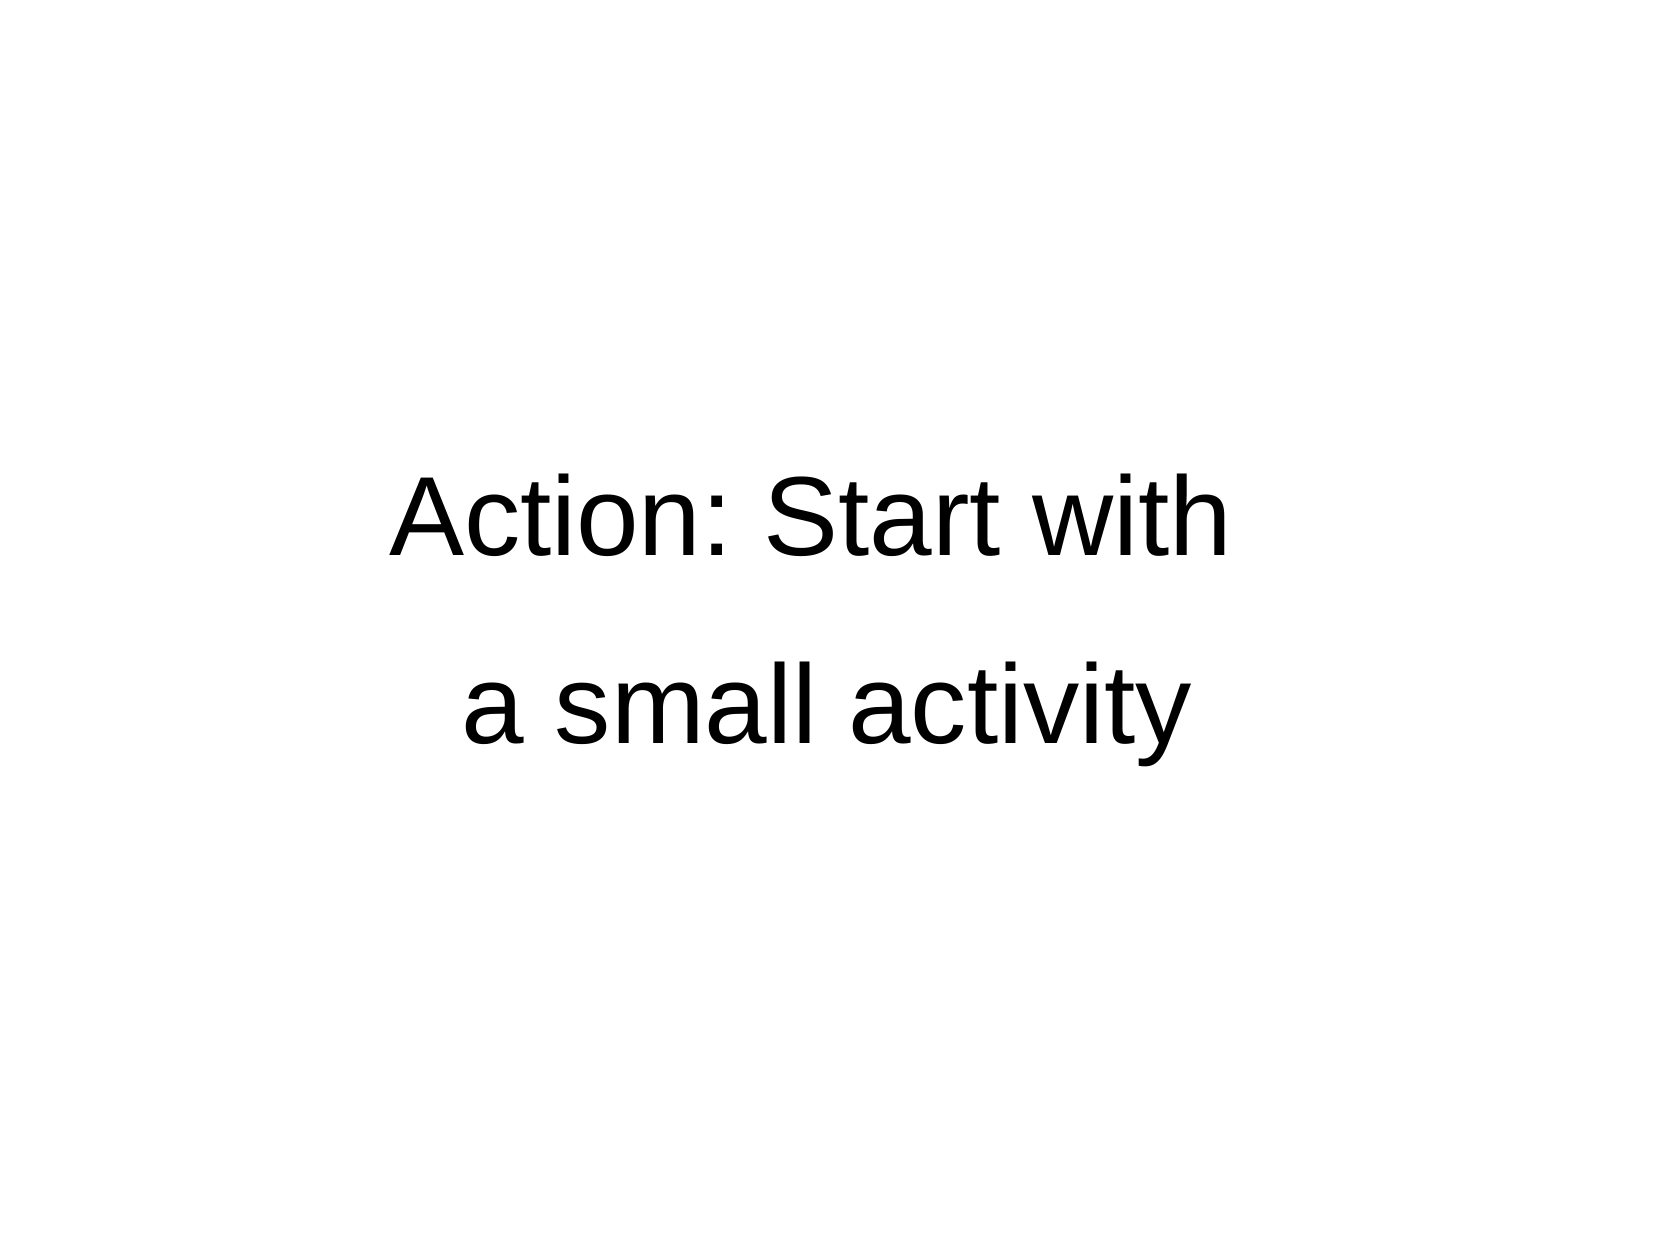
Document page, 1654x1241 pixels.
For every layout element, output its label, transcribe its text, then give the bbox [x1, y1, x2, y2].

subtitle Action: Start with a small activity [82, 49, 1571, 1109]
